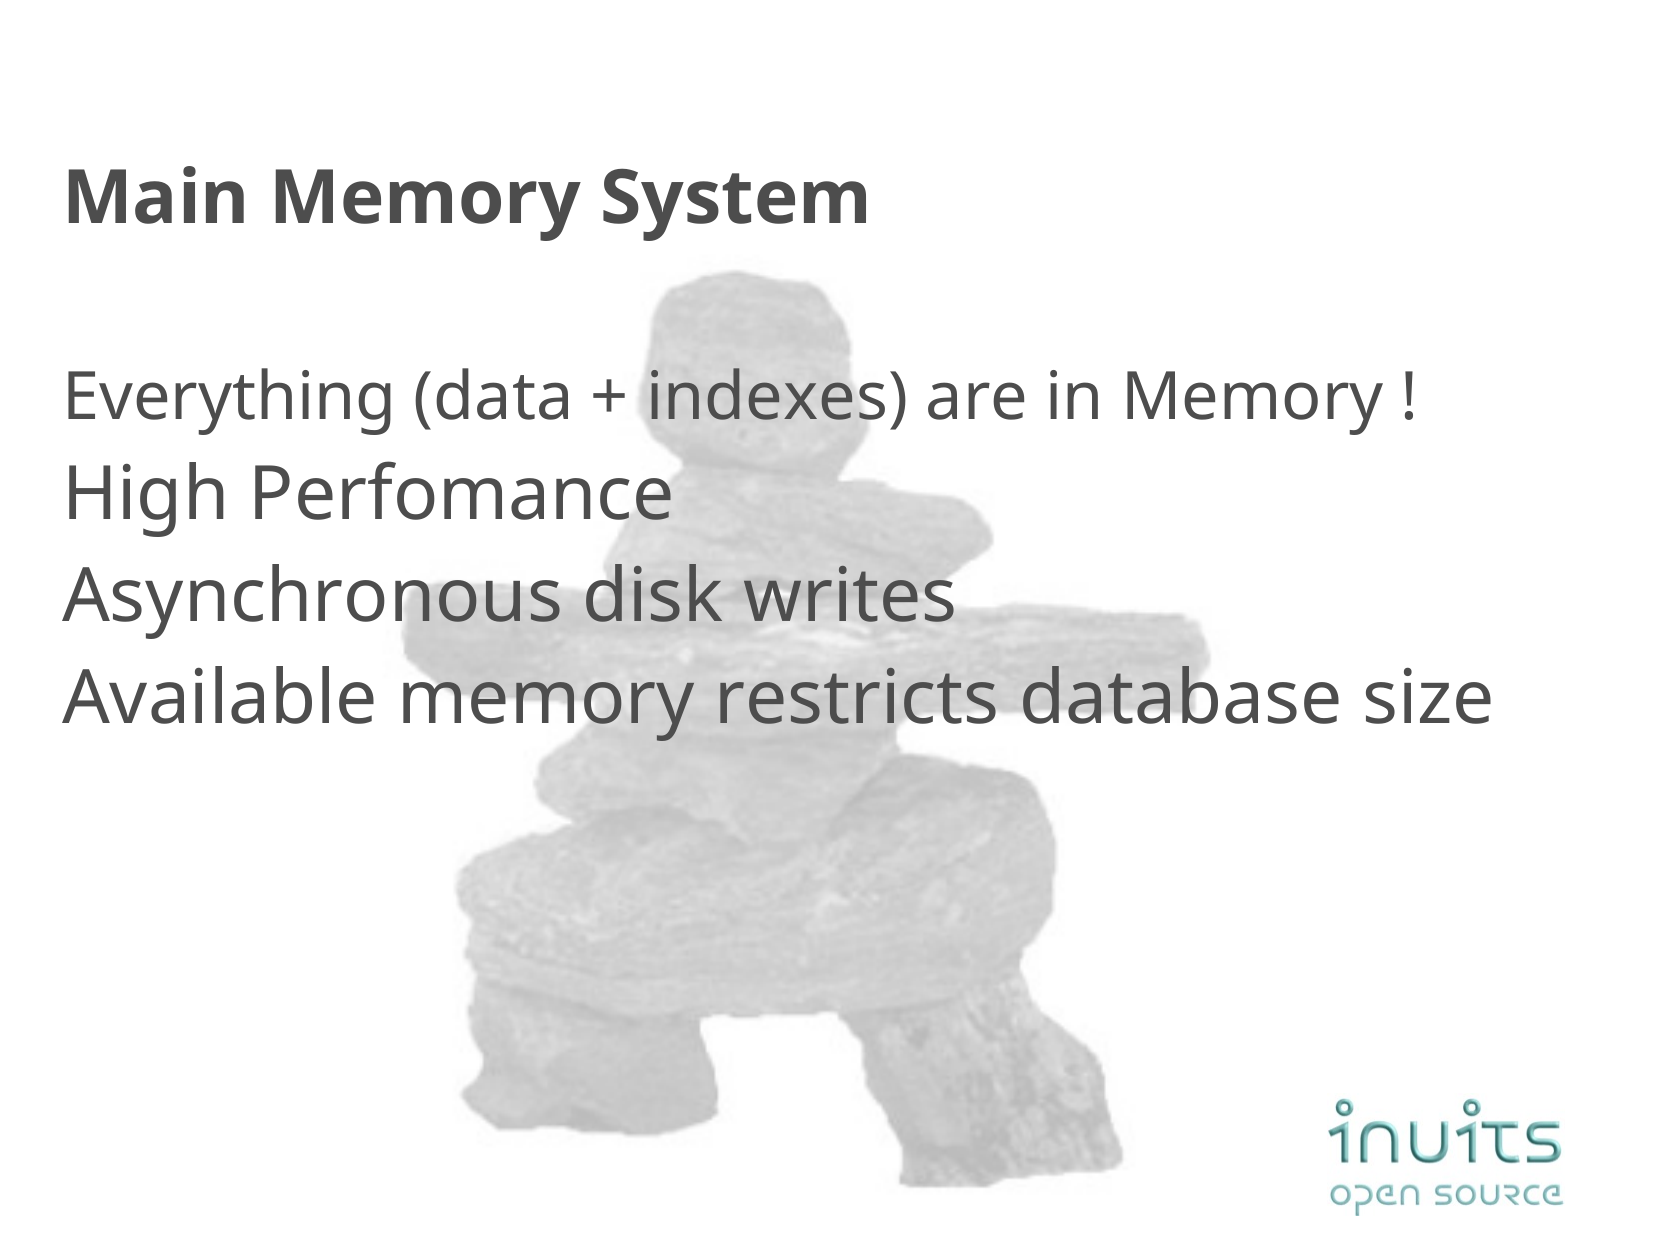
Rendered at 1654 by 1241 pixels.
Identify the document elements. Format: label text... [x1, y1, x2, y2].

text_box Main Memory System Everything (data + indexes) are in Memory ! High Perfomance Asynchronous disk writes Available memory restricts database size [47, 135, 1638, 1241]
